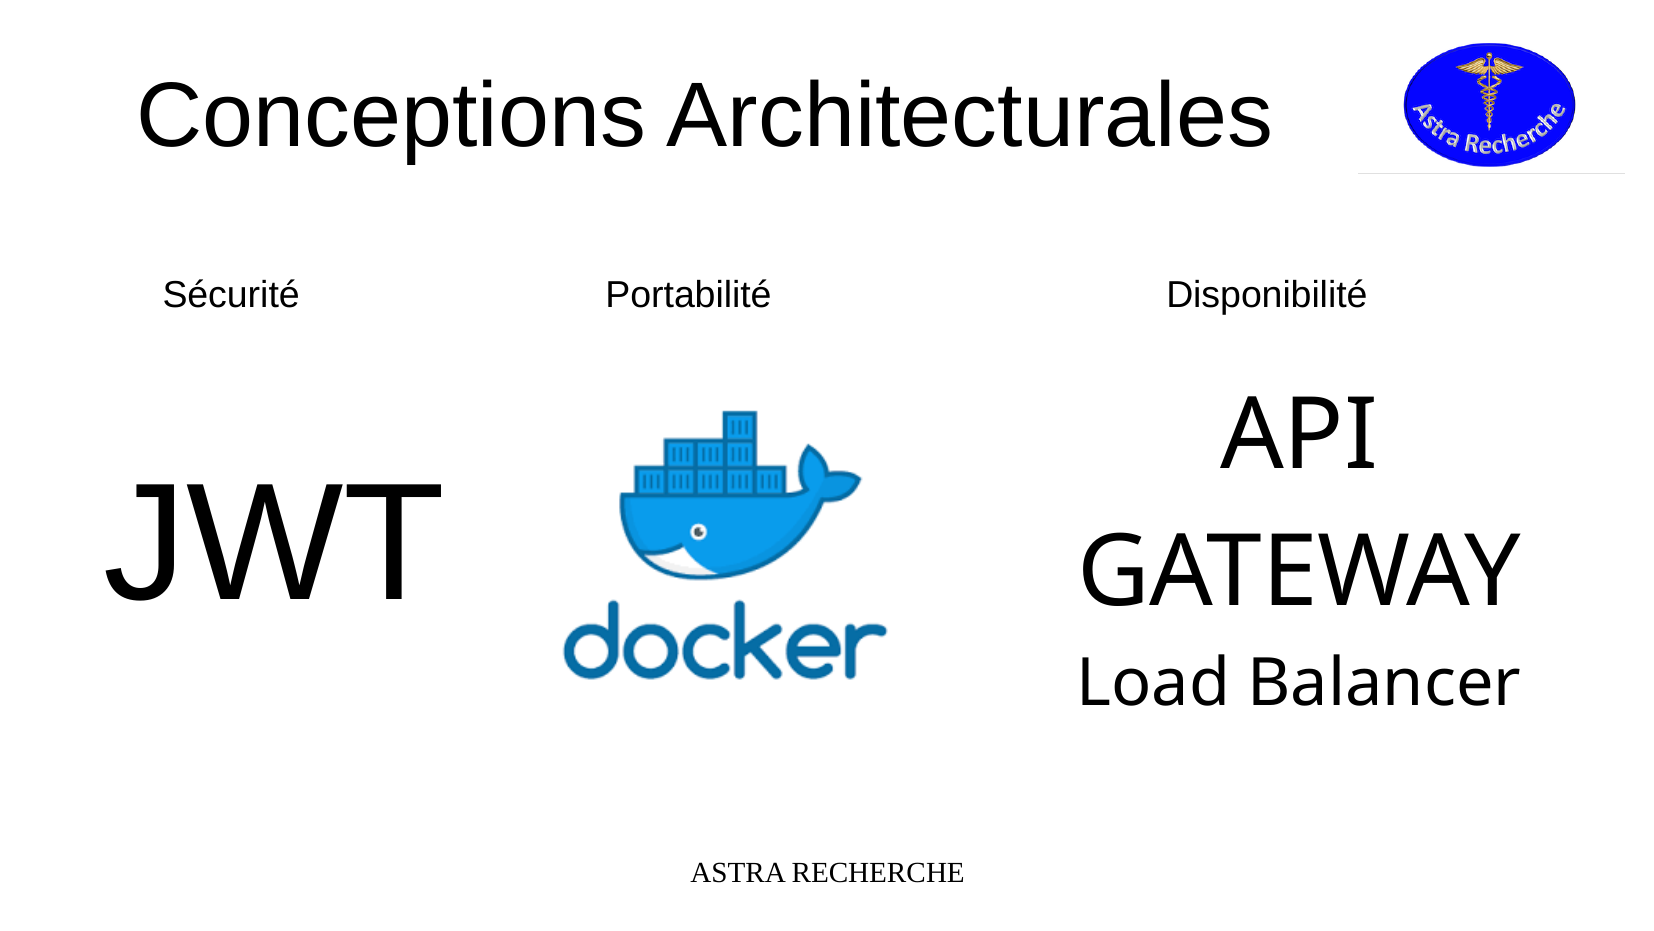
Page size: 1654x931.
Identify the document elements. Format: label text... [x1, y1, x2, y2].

text_box API GATEWAY Load Balancer [1003, 354, 1595, 739]
picture [1358, 29, 1625, 178]
title Conceptions Architecturales [82, 37, 1329, 193]
text_box Portabilité [590, 265, 857, 323]
text_box Disponibilité [1151, 265, 1477, 323]
text_box Sécurité [147, 265, 414, 323]
text_box JWT [88, 440, 502, 680]
picture [535, 383, 916, 708]
